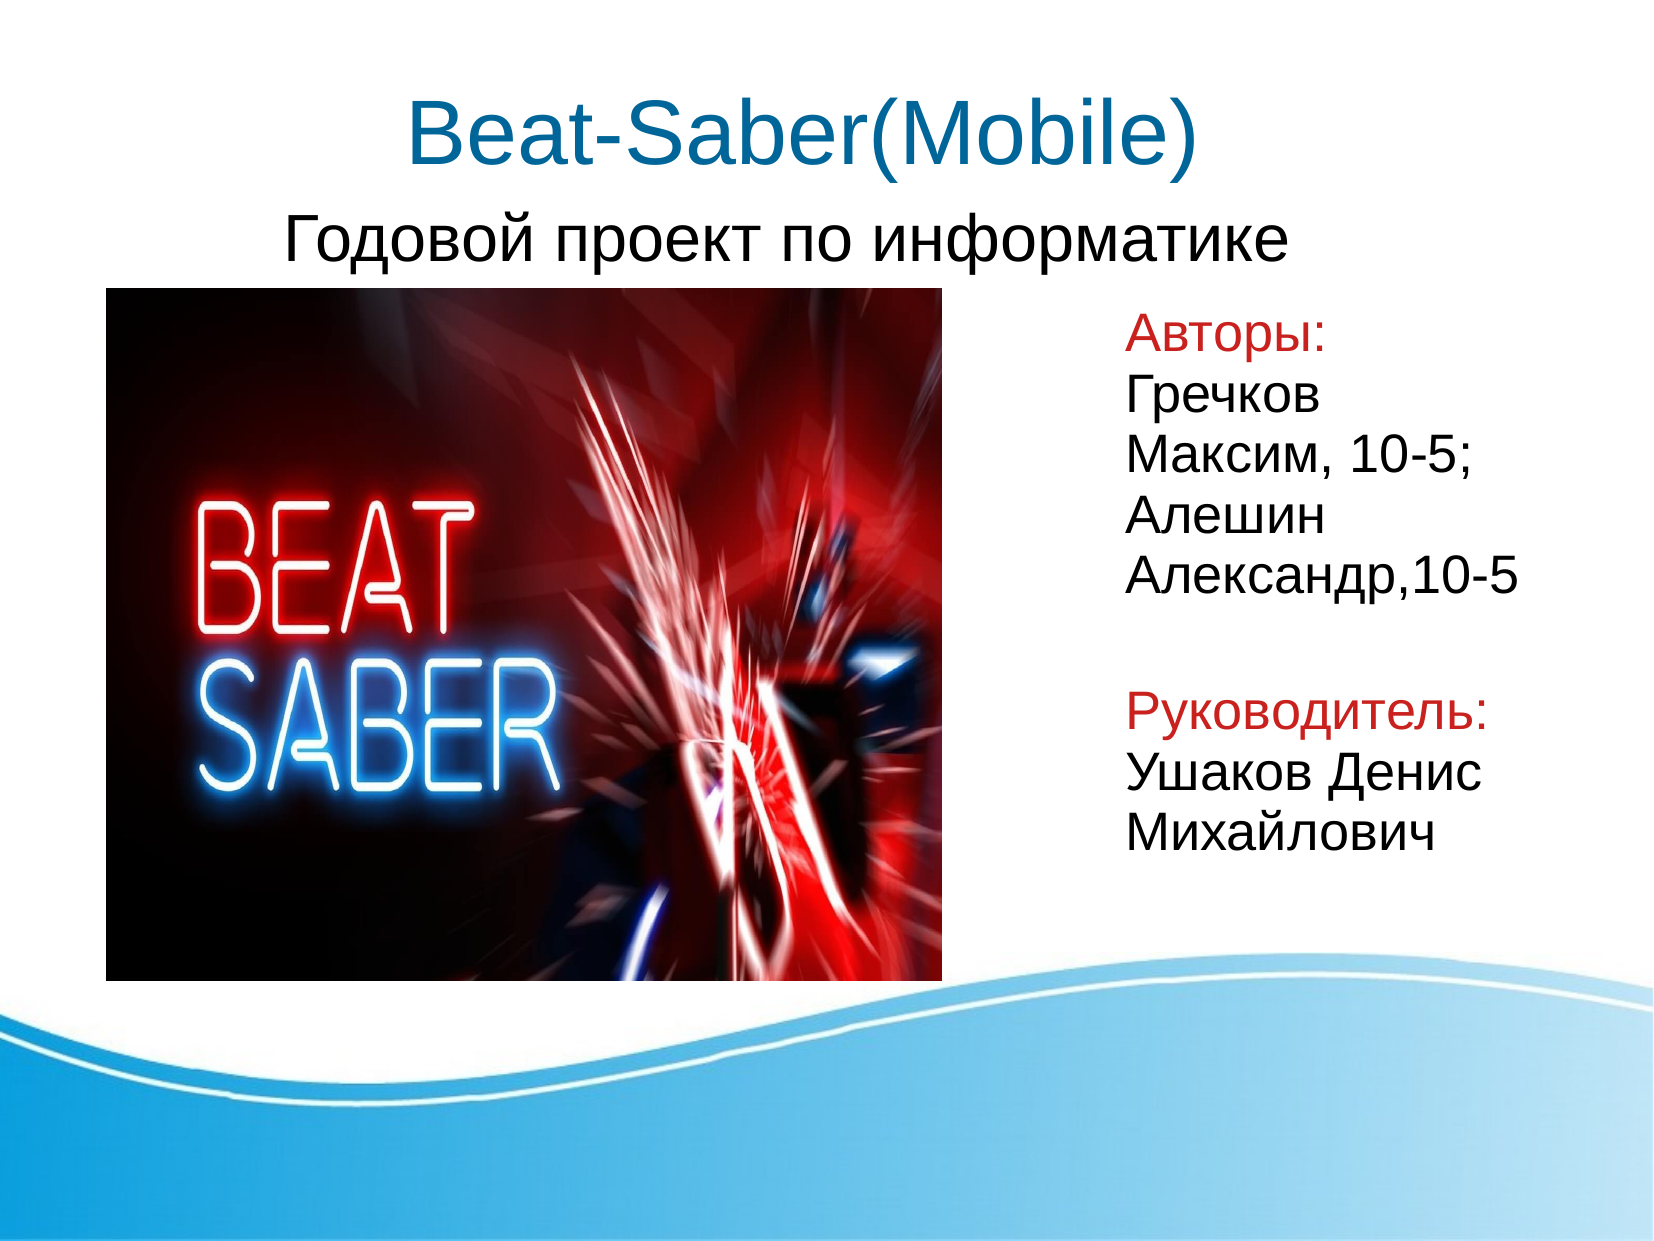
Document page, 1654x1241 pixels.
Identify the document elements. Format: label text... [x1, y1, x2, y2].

list Годовой проект по информатике [212, 200, 1595, 308]
picture [0, 288, 1654, 1241]
text_box Руководитель: Ушаков Денис Михайлович [1110, 673, 1510, 870]
title Beat-Saber(Mobile) [59, 29, 1548, 237]
text_box Авторы: Гречков Максим, 10-5; Алешин Александр,10-5 [1110, 295, 1548, 622]
